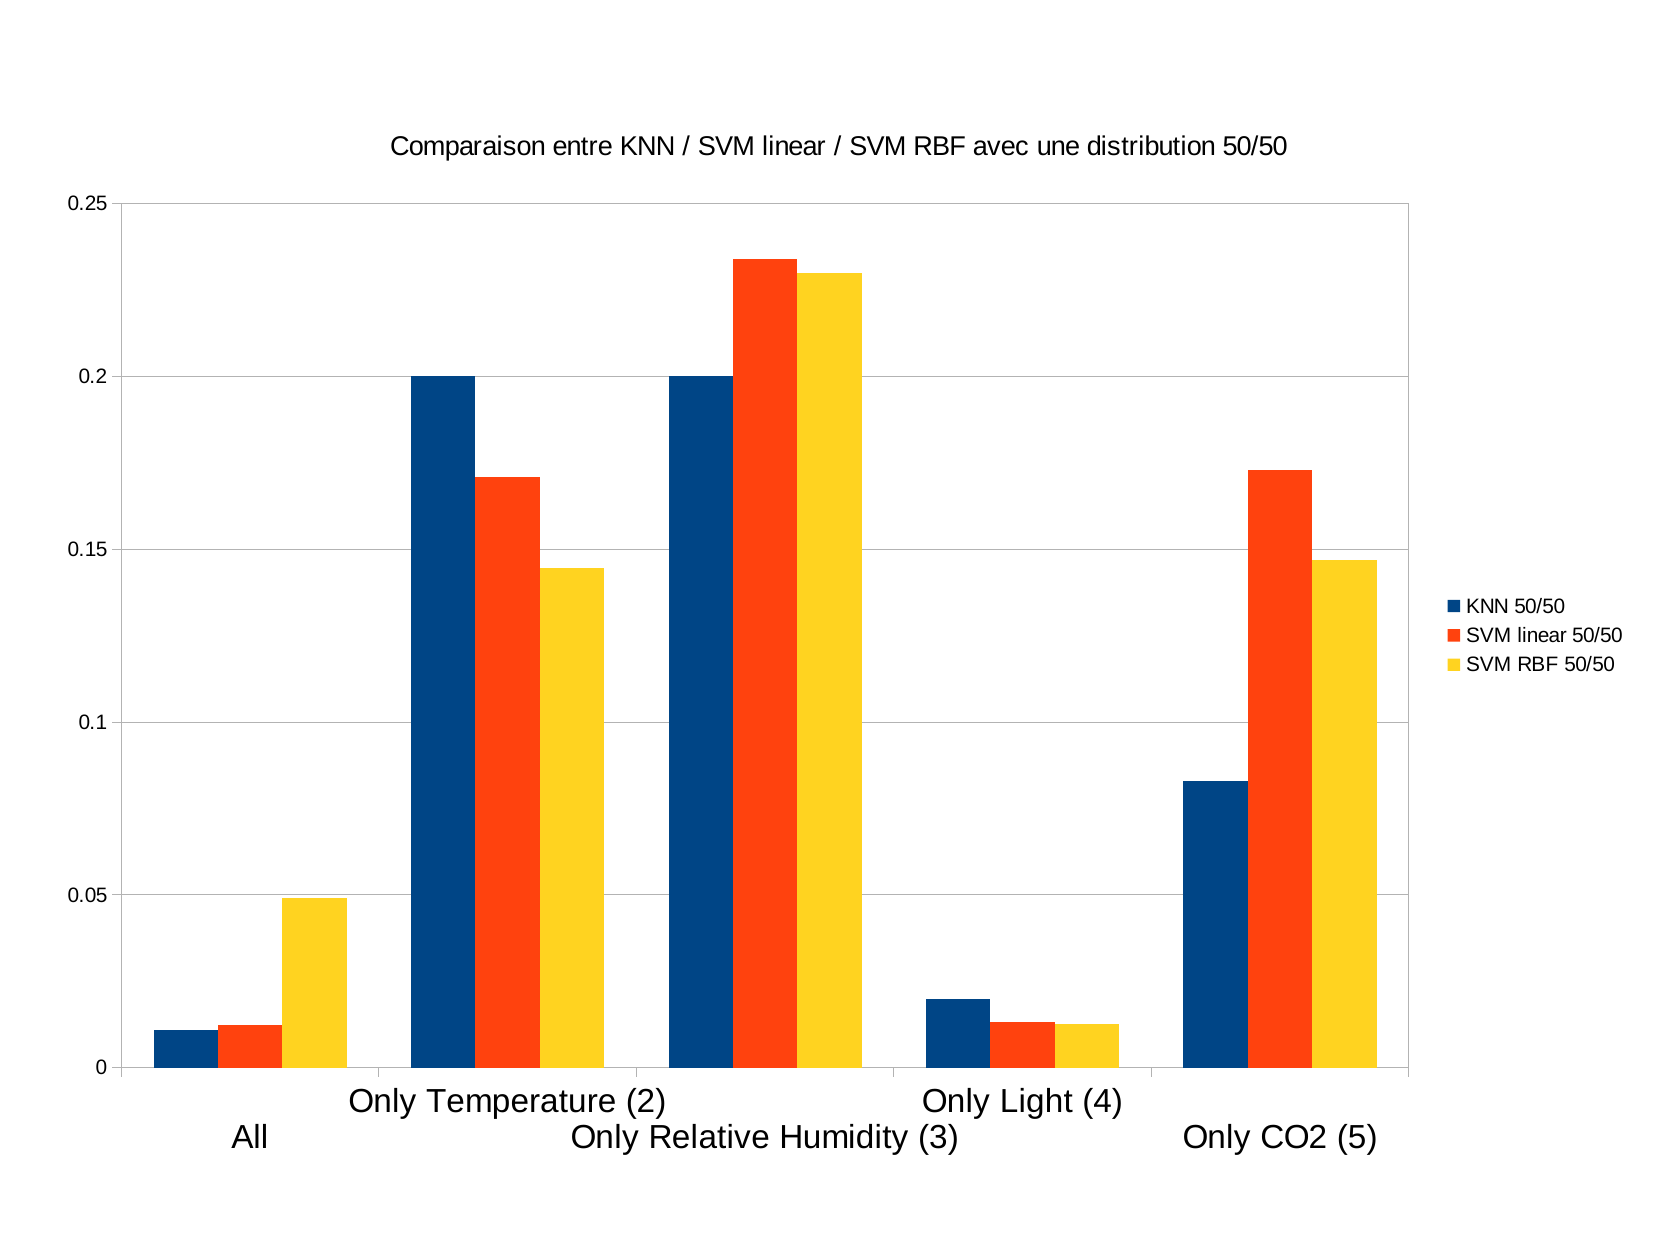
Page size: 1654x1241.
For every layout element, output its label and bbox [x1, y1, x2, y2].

chart [35, 94, 1642, 1177]
